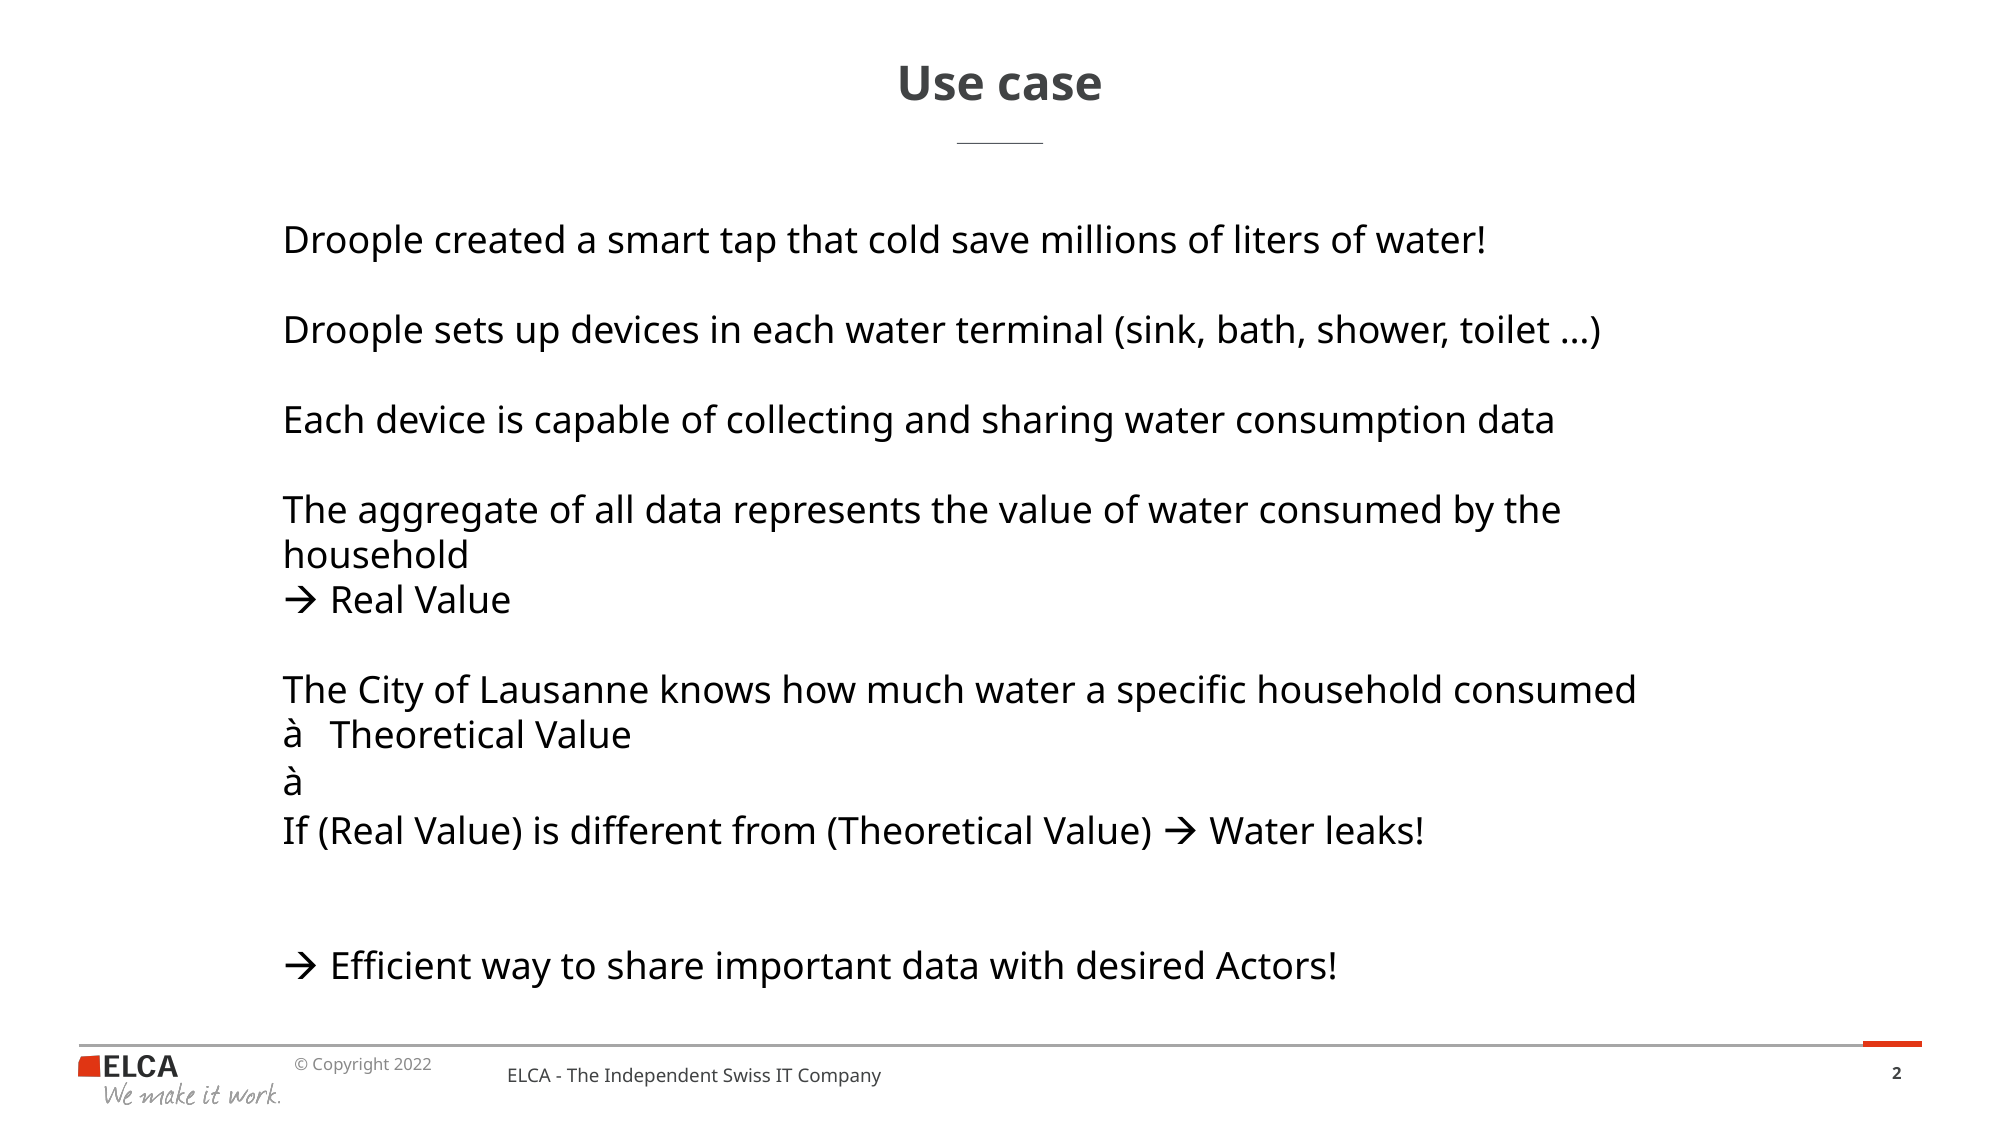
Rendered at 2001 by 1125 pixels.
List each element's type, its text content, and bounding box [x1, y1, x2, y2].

title Use case [93, 51, 1907, 144]
text_box ELCA - The Independent Swiss IT Company [492, 1045, 1860, 1105]
text_box ‹#› [1860, 1045, 1934, 1105]
text_box Droople created a smart tap that cold save millions of liters of water! Droople sets up devices in each water terminal (sink, bath, shower, toilet …) Each device is capable of collecting and sharing water consumption data The aggregate of all data represents the value of water consumed by the household  Real Value The City of Lausanne knows how much water a specific household consumed Theoretical Value If (Real Value) is different from (Theoretical Value)  Water leaks!  Efficient way to share important data with desired Actors! [267, 208, 1733, 951]
